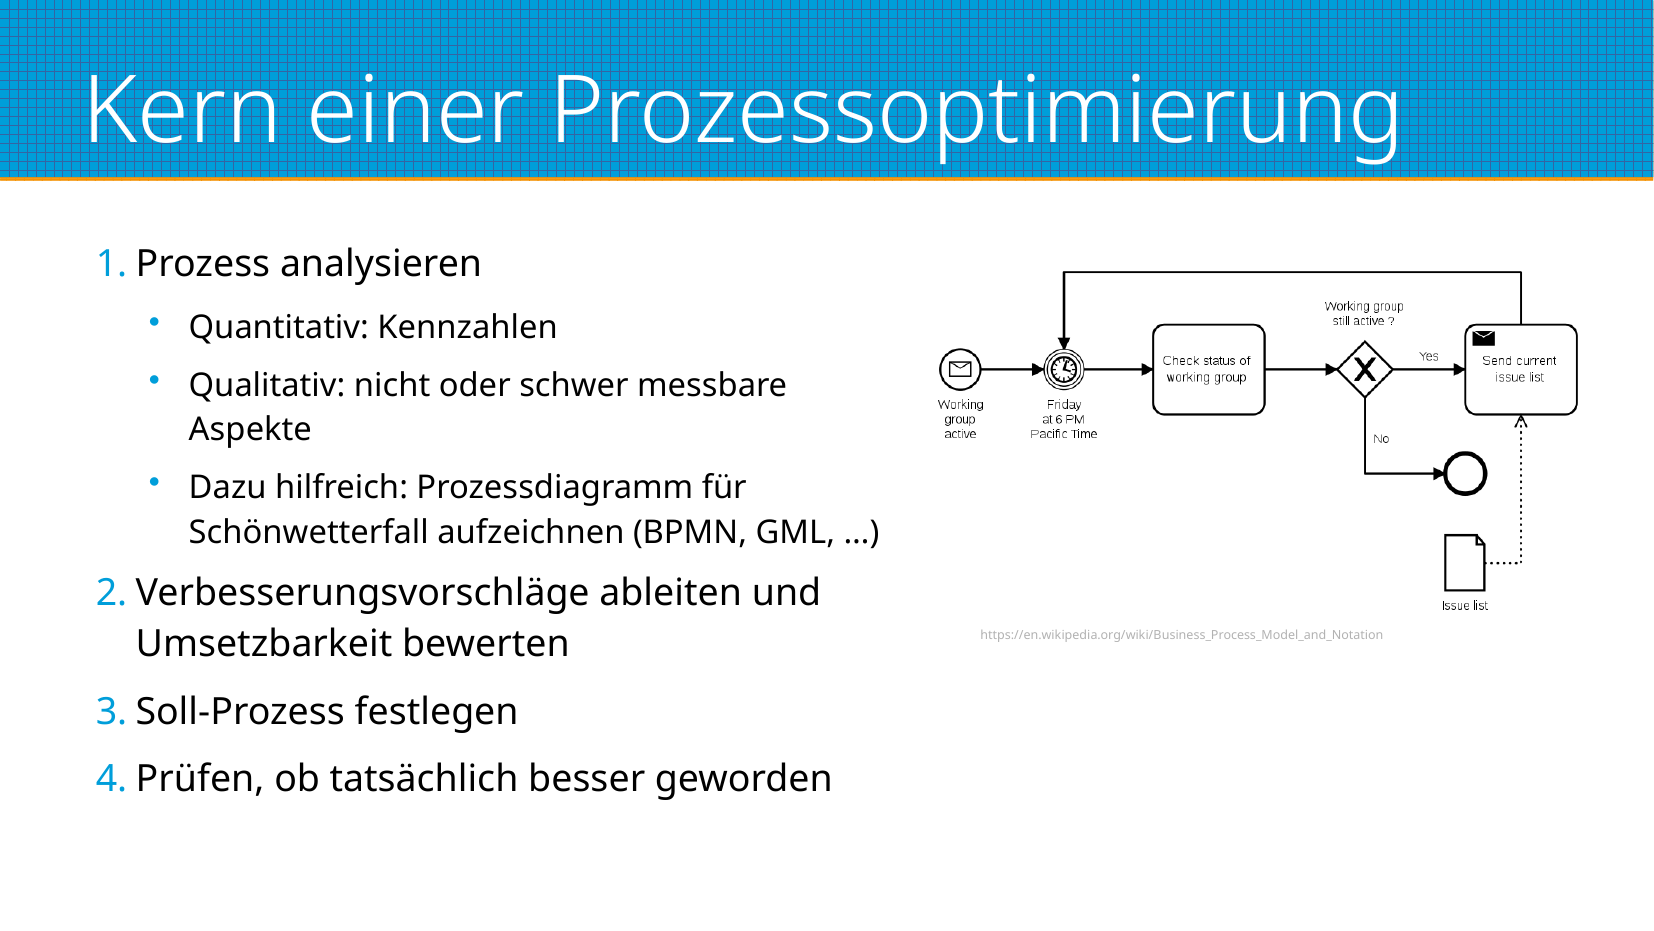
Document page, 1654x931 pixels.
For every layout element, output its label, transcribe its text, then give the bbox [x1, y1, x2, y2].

picture [931, 265, 1583, 621]
title Kern einer Prozessoptimierung [82, 14, 1571, 171]
list Prozess analysieren Quantitativ: Kennzahlen Qualitativ: nicht oder schwer messbare Aspekte Dazu hilfreich: Prozessdiagramm für Schönwetterfall aufzeichnen (BPMN, GML, …) Verbesserungsvorschläge ableiten und Umsetzbarkeit bewerten Soll-Prozess festlegen Prüfen, ob tatsächlich besser geworden [82, 236, 916, 811]
text_box https://en.wikipedia.org/wiki/Business_Process_Model_and_Notation [974, 621, 1565, 650]
